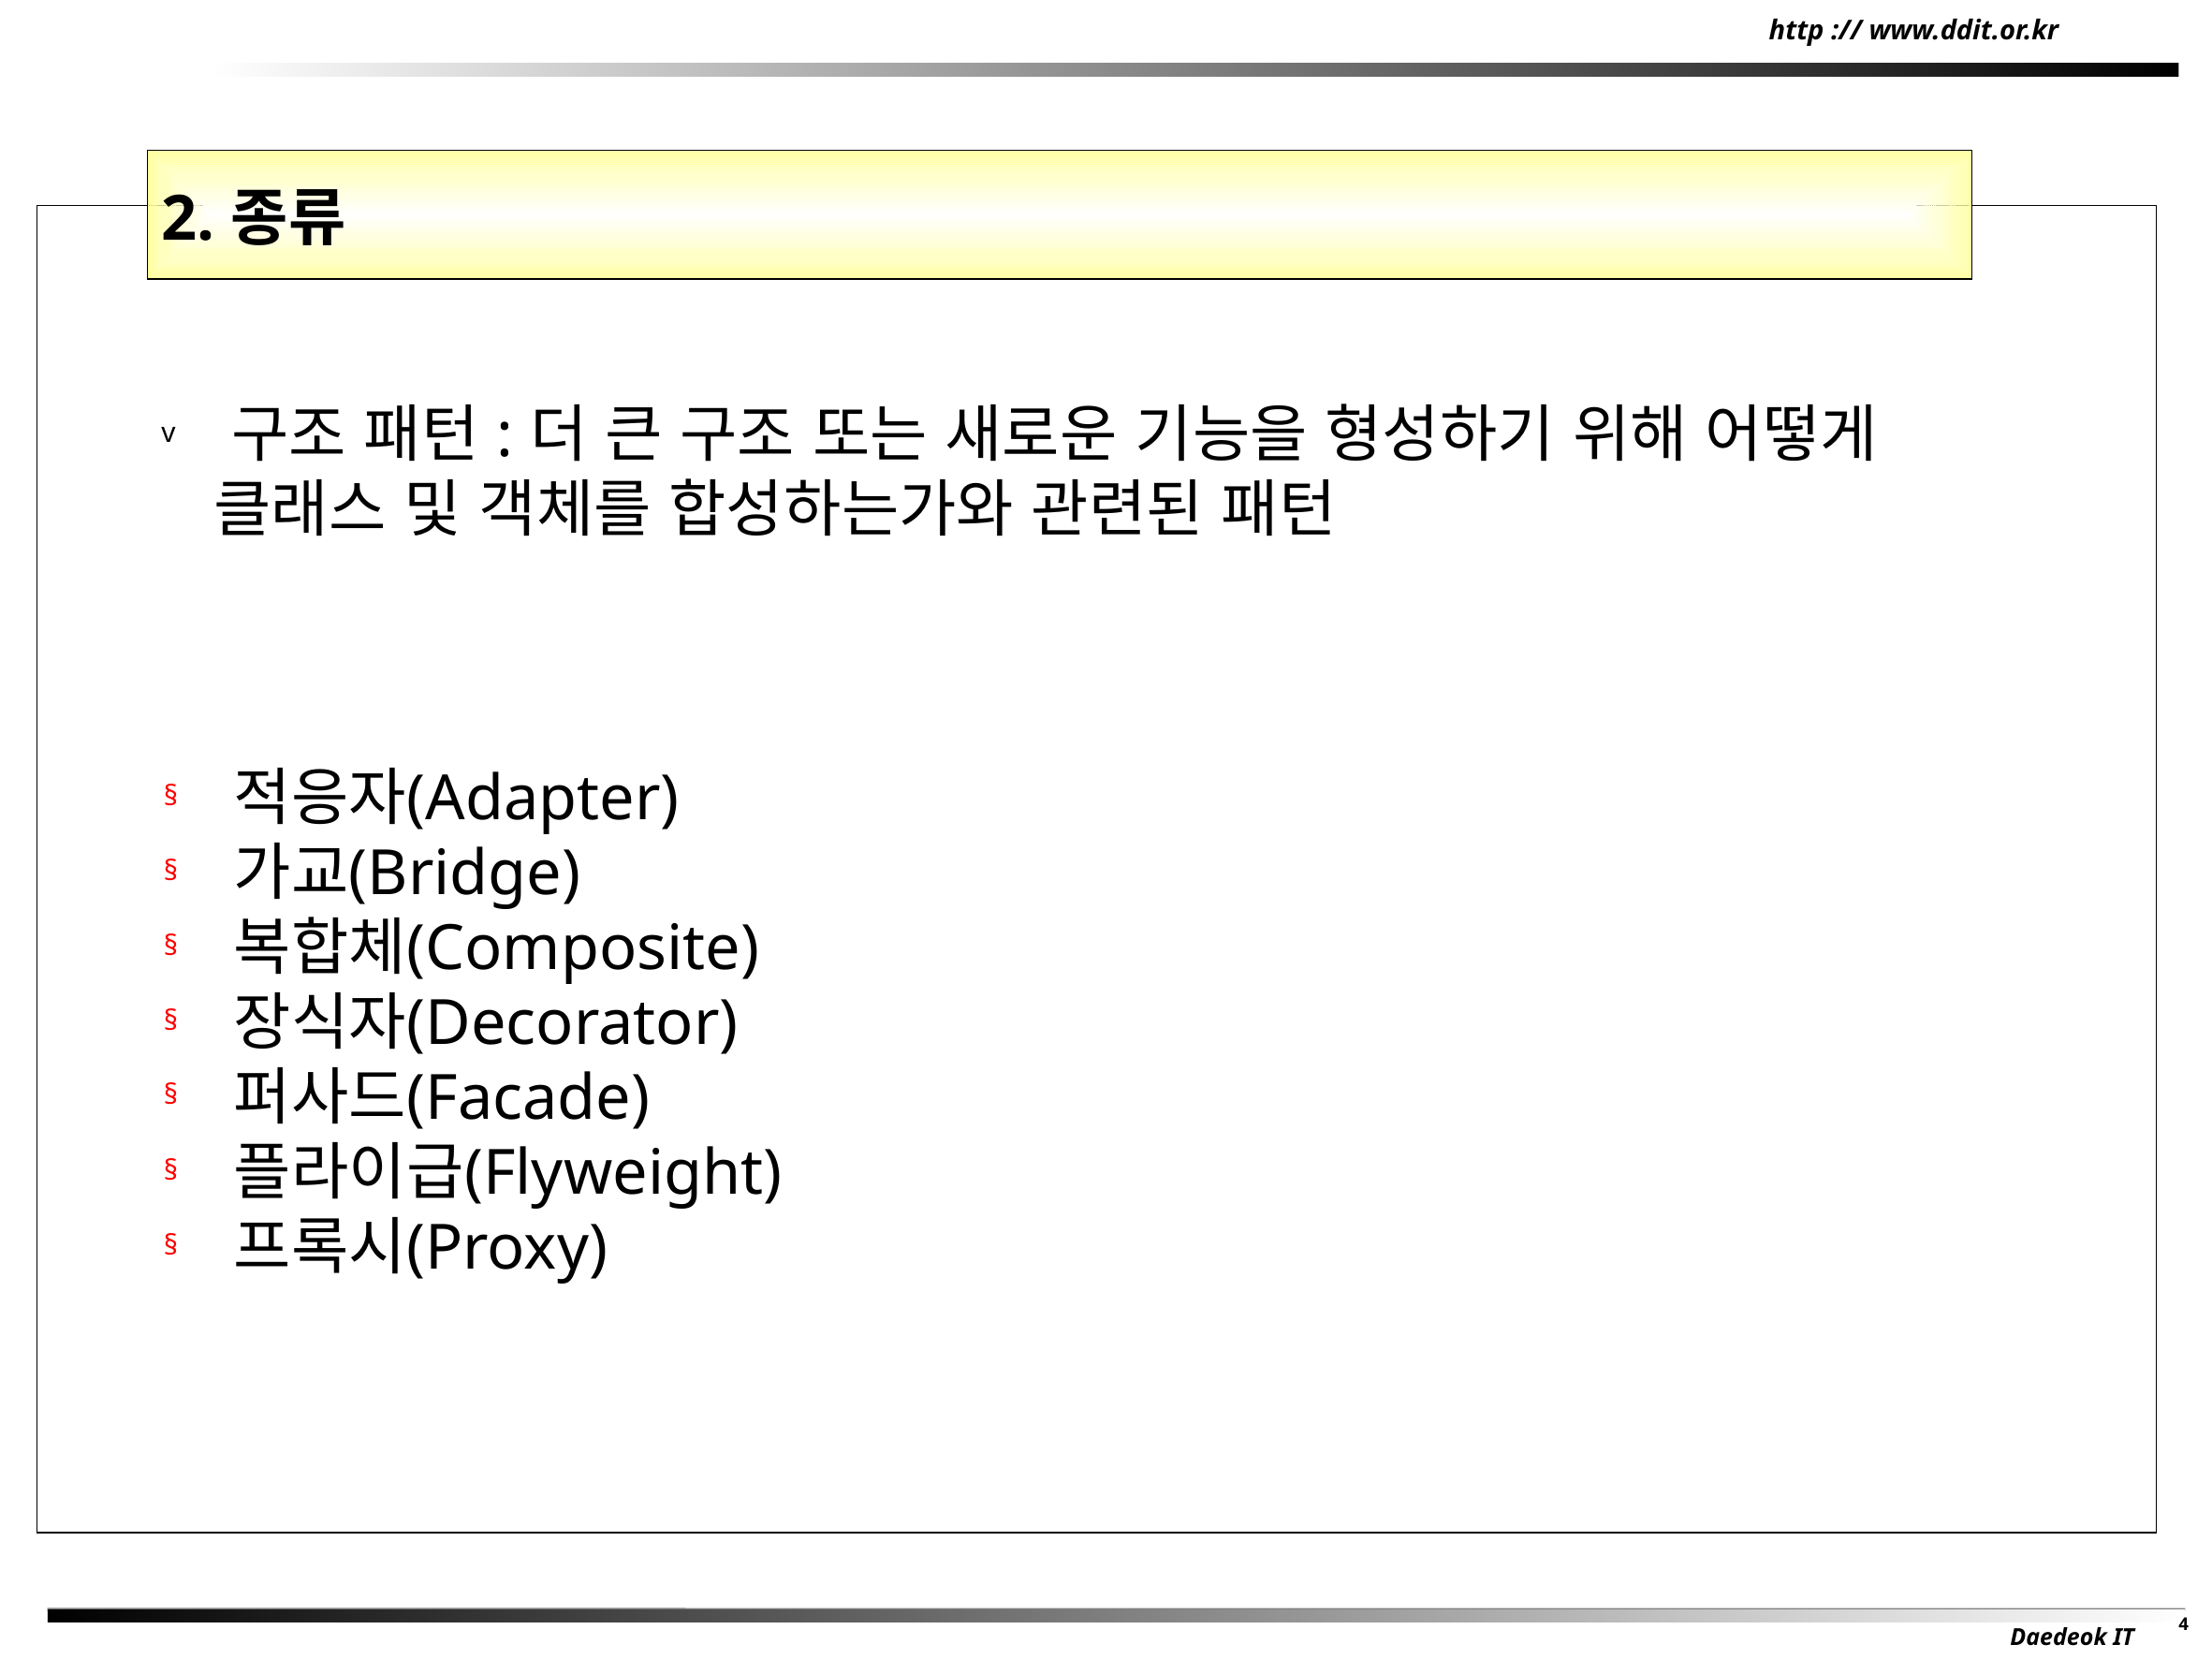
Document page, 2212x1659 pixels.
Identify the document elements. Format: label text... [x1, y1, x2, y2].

text_box 적응자(Adapter) 가교(Bridge) 복합체(Composite) 장식자(Decorator) 퍼사드(Facade) 플라이급(Flyweight) 프록시(Proxy) [150, 750, 1925, 1288]
text_box 2. 종류 [147, 150, 1972, 280]
text_box 구조 패턴 : 더 큰 구조 또는 새로운 기능을 형성하기 위해 어떻게 클래스 및 객체를 합성하는가와 관련된 패턴 [147, 387, 2068, 551]
